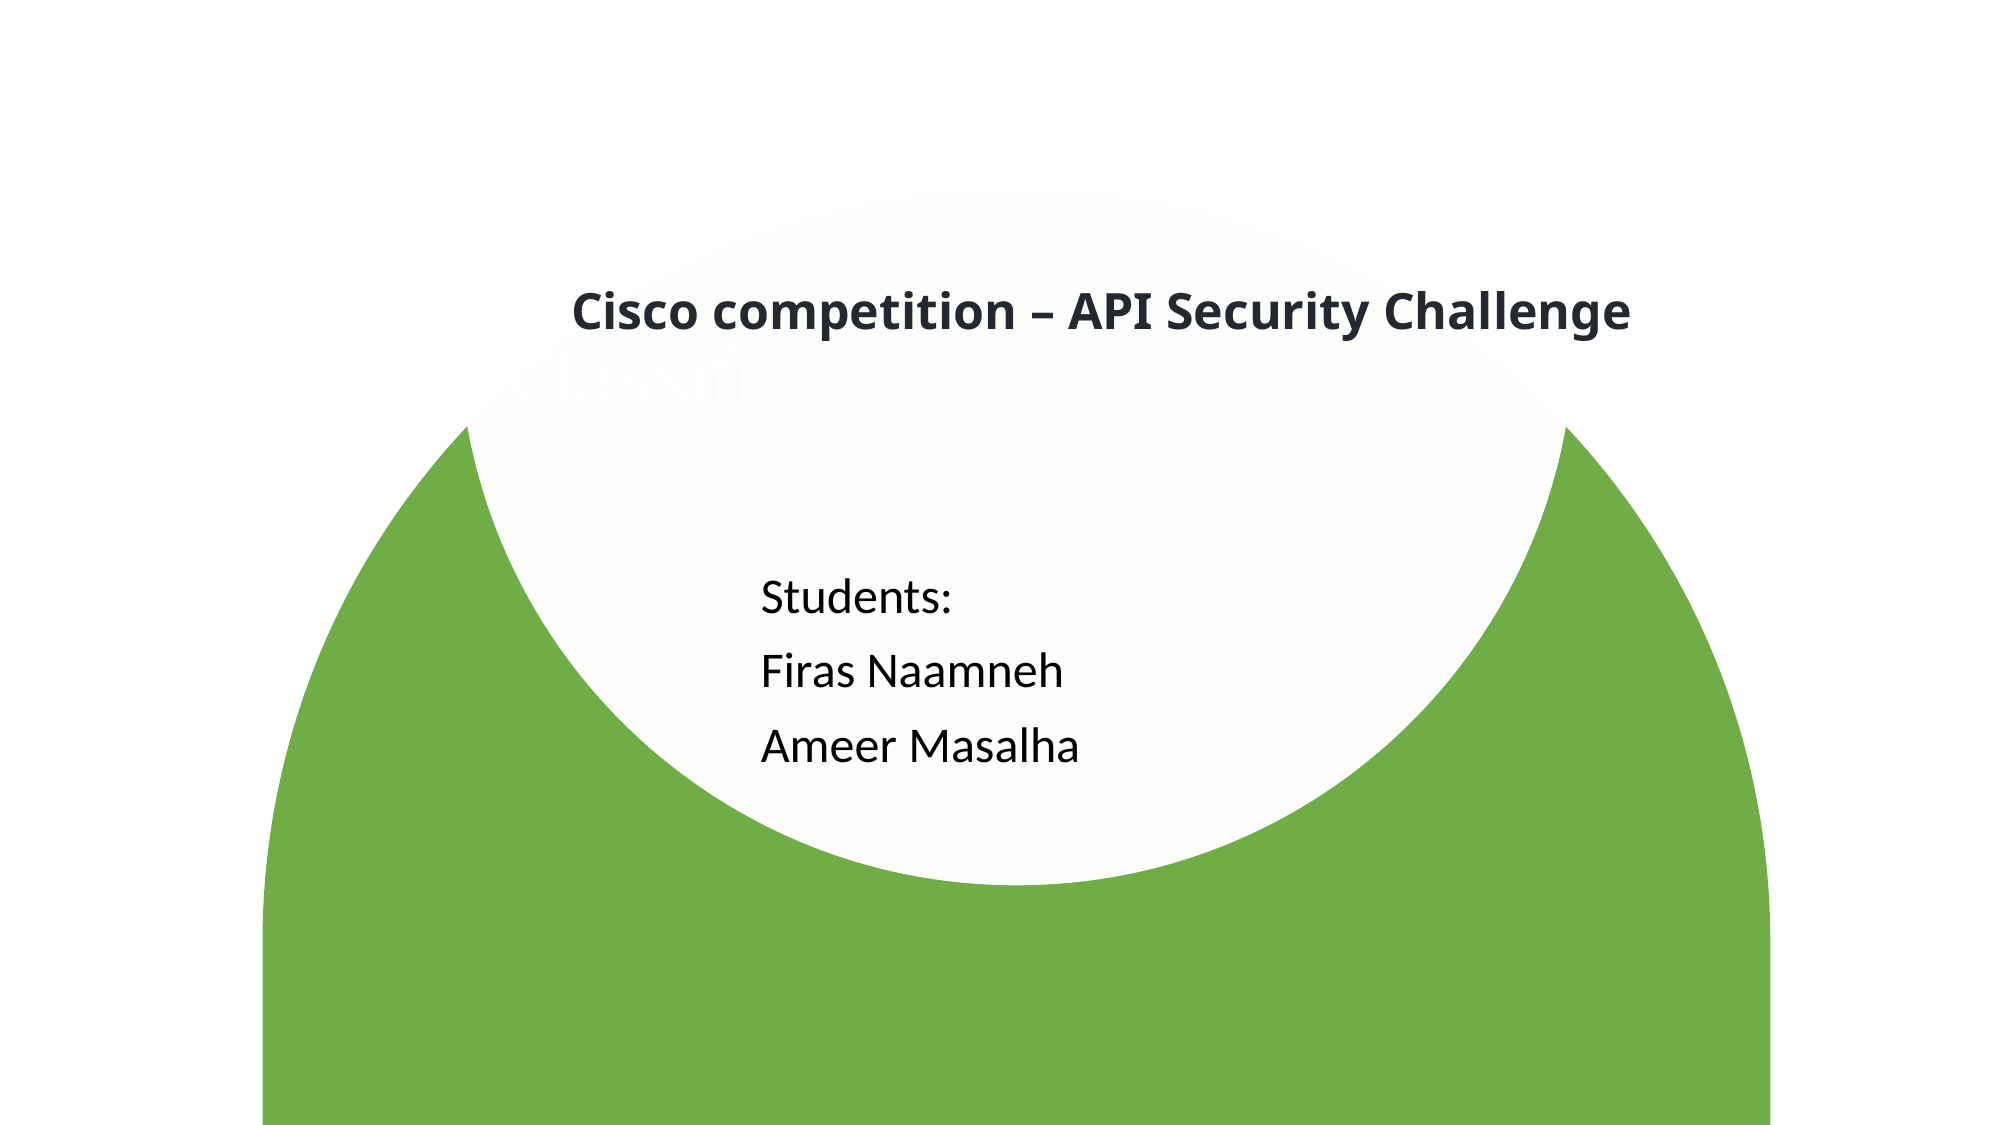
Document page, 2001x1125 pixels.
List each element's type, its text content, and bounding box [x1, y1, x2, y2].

subtitle Students: Firas Naamneh Ameer Masalha [745, 562, 2000, 802]
title CCCisco competition – API Security Challenge Classifi [493, 278, 2000, 518]
